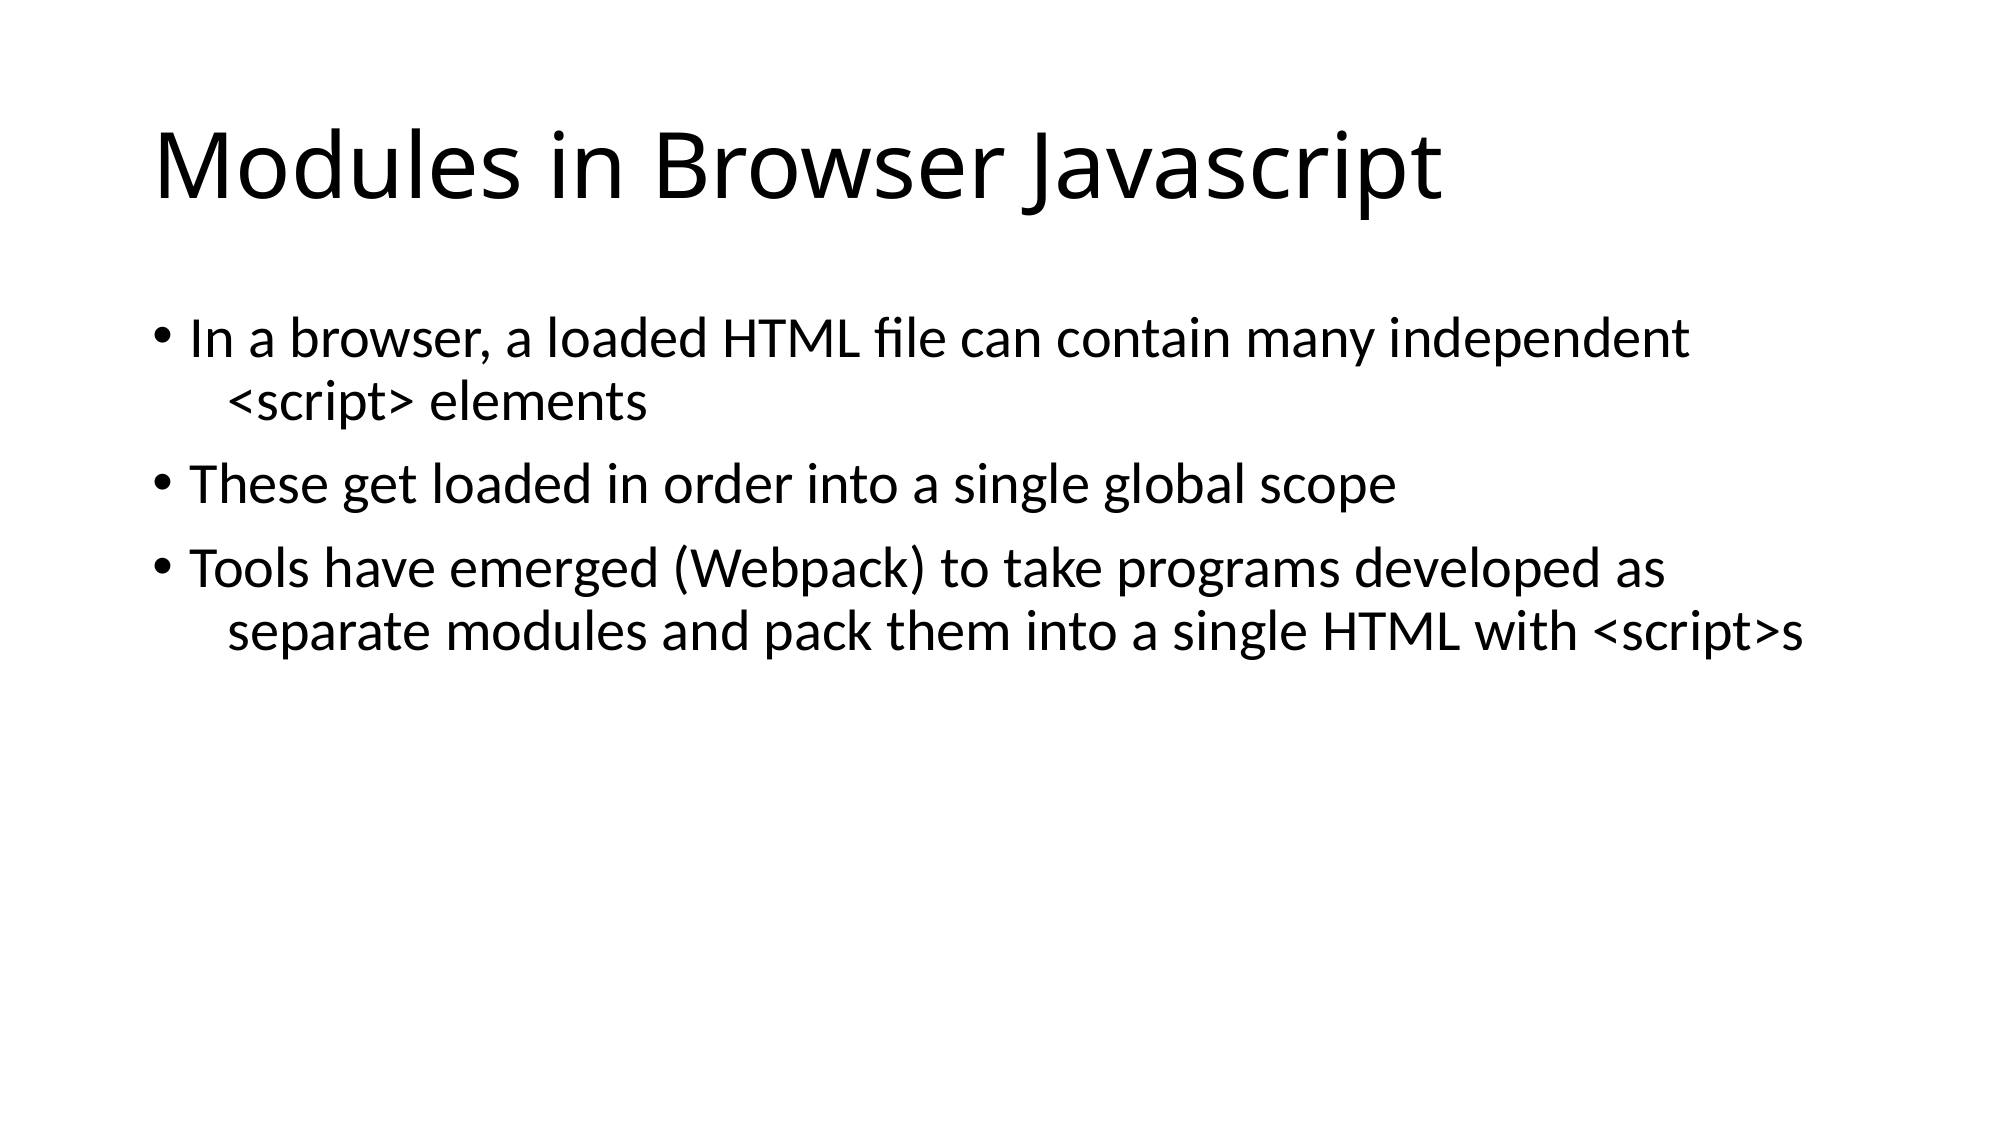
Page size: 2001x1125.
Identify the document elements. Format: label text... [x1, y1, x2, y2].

list In a browser, a loaded HTML file can contain many independent <script> elements These get loaded in order into a single global scope Tools have emerged (Webpack) to take programs developed as separate modules and pack them into a single HTML with <script>s [137, 299, 1863, 1014]
title Modules in Browser Javascript [137, 59, 1863, 278]
